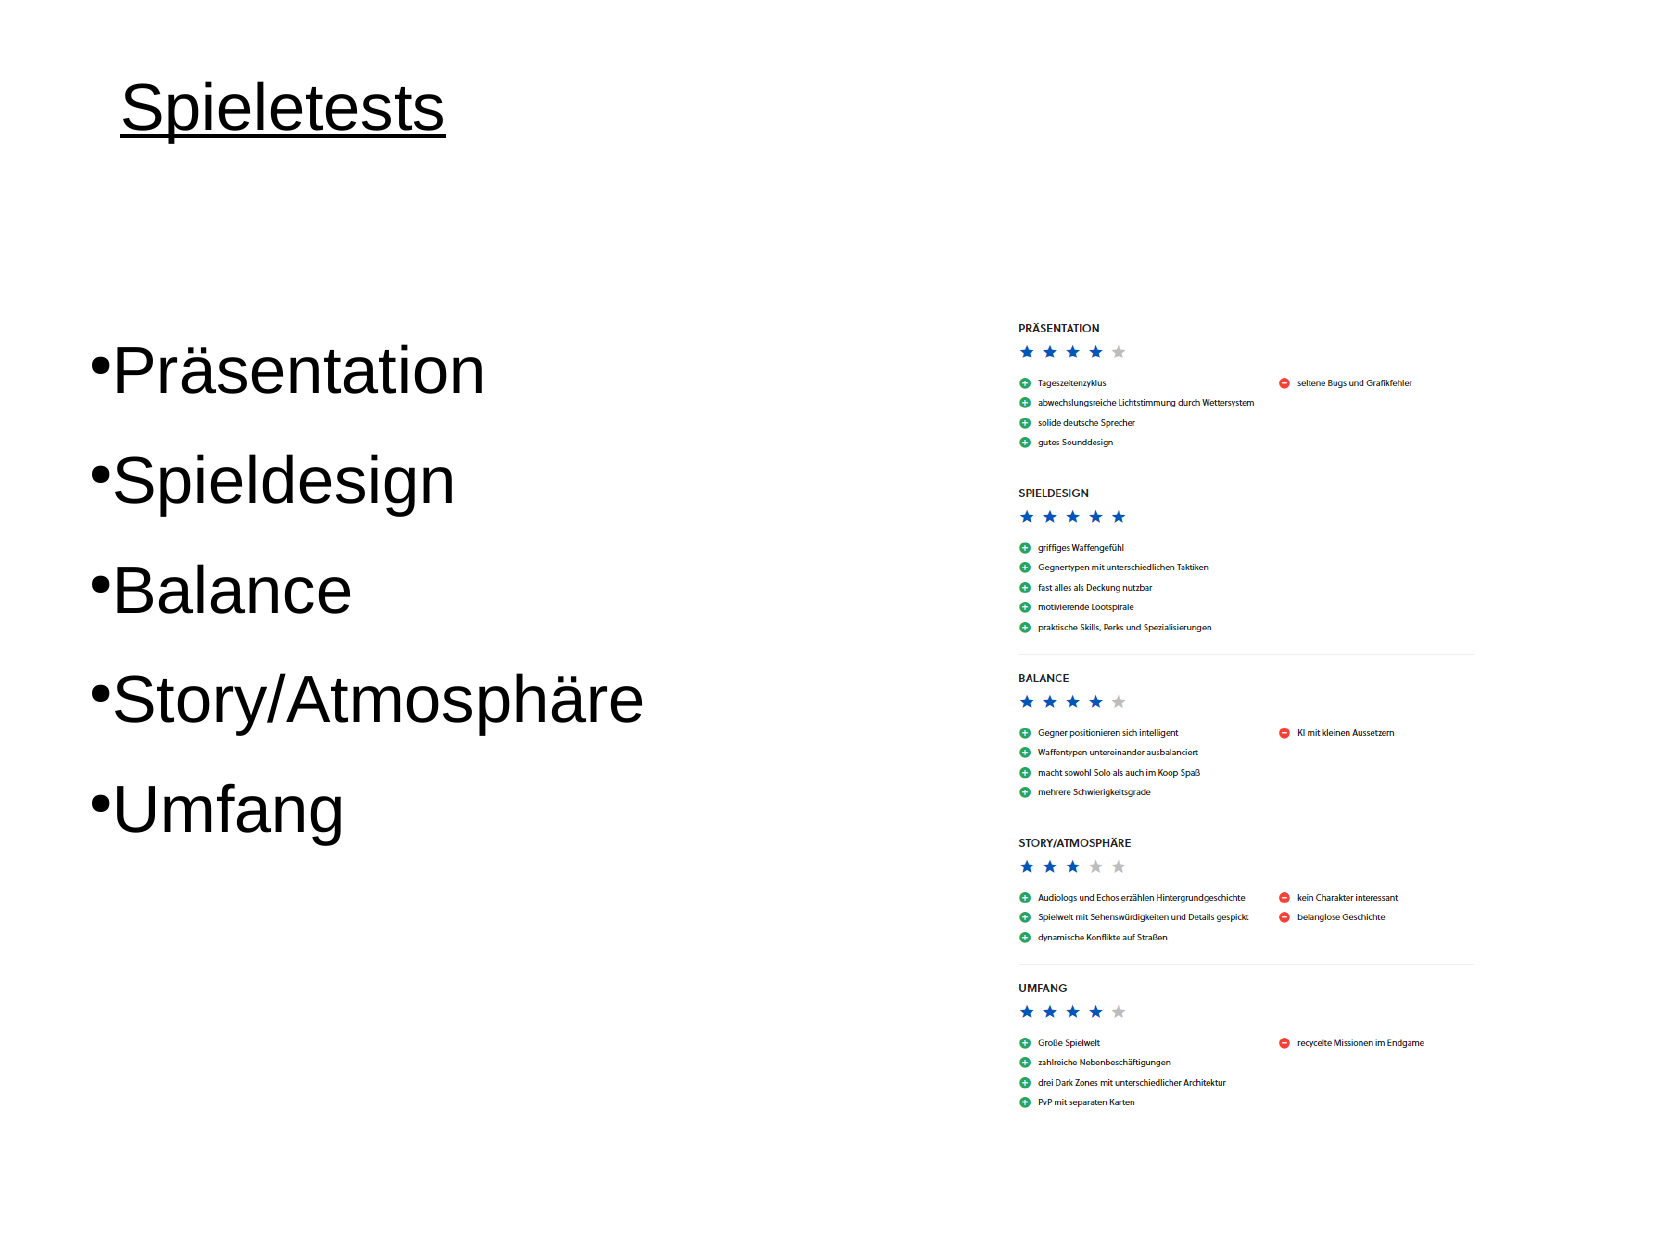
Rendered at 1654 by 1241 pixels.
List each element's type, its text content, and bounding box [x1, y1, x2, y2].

picture [968, 307, 1474, 1126]
list Präsentation Spieldesign Balance Story/Atmosphäre Umfang [88, 327, 815, 1146]
title Spieletests [0, 0, 1028, 208]
